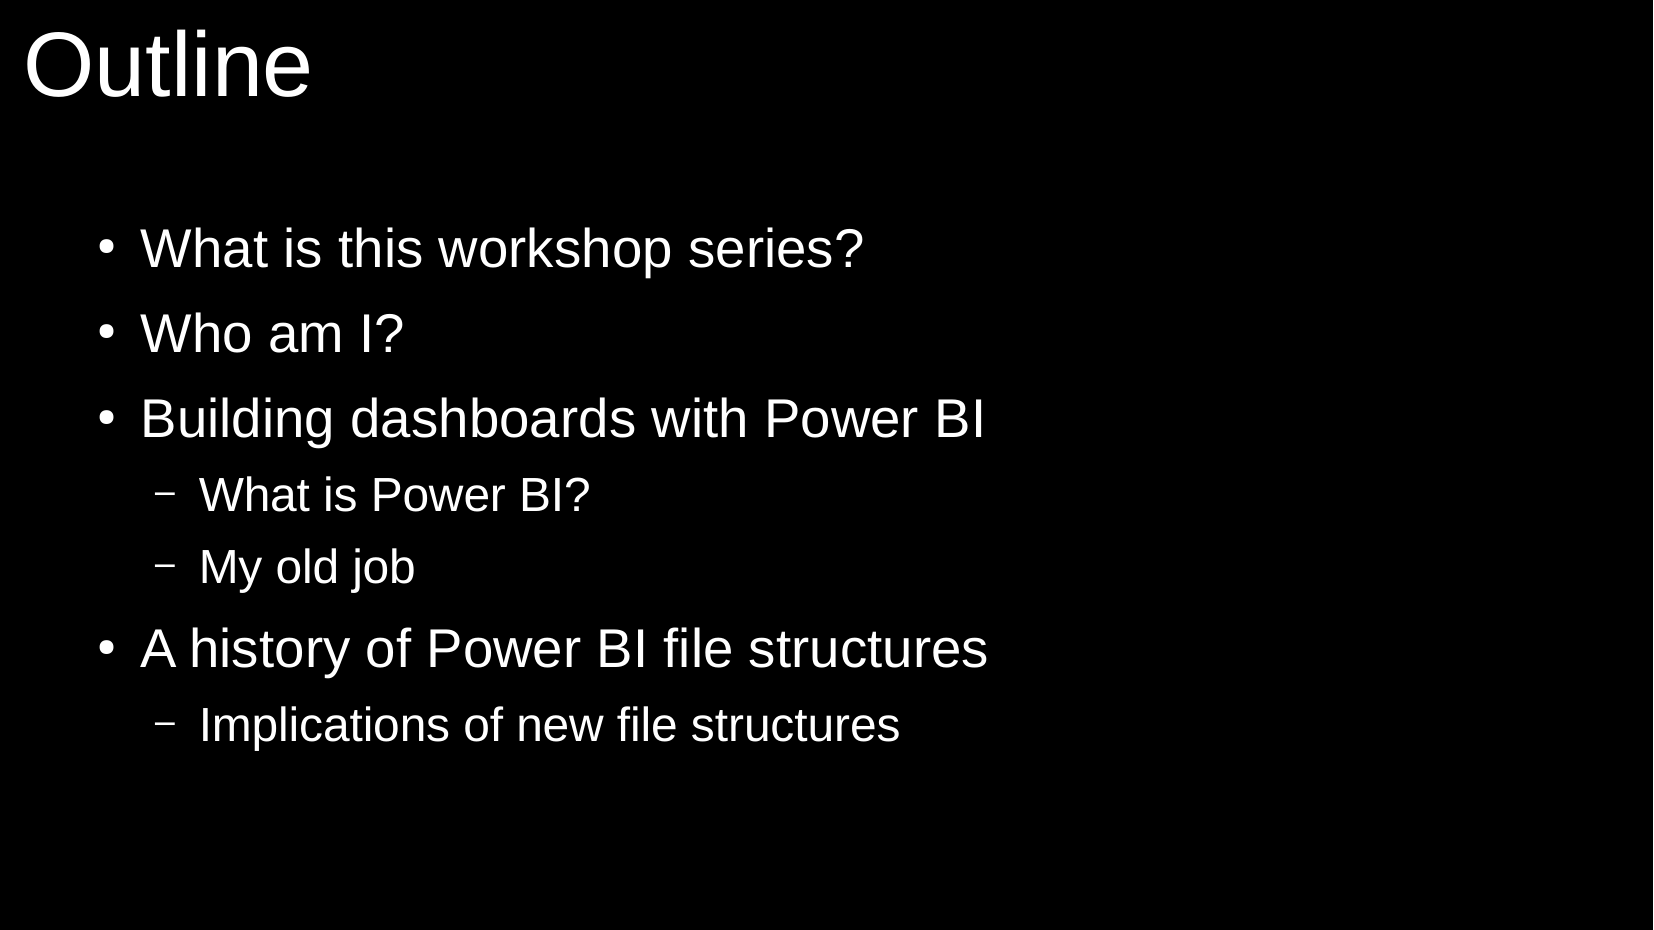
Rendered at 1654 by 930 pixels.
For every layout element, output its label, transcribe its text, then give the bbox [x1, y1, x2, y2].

list What is this workshop series? Who am I? Building dashboards with Power BI What is Power BI? My old job A history of Power BI file structures Implications of new file structures [82, 217, 1571, 757]
title Outline [23, 11, 1588, 119]
